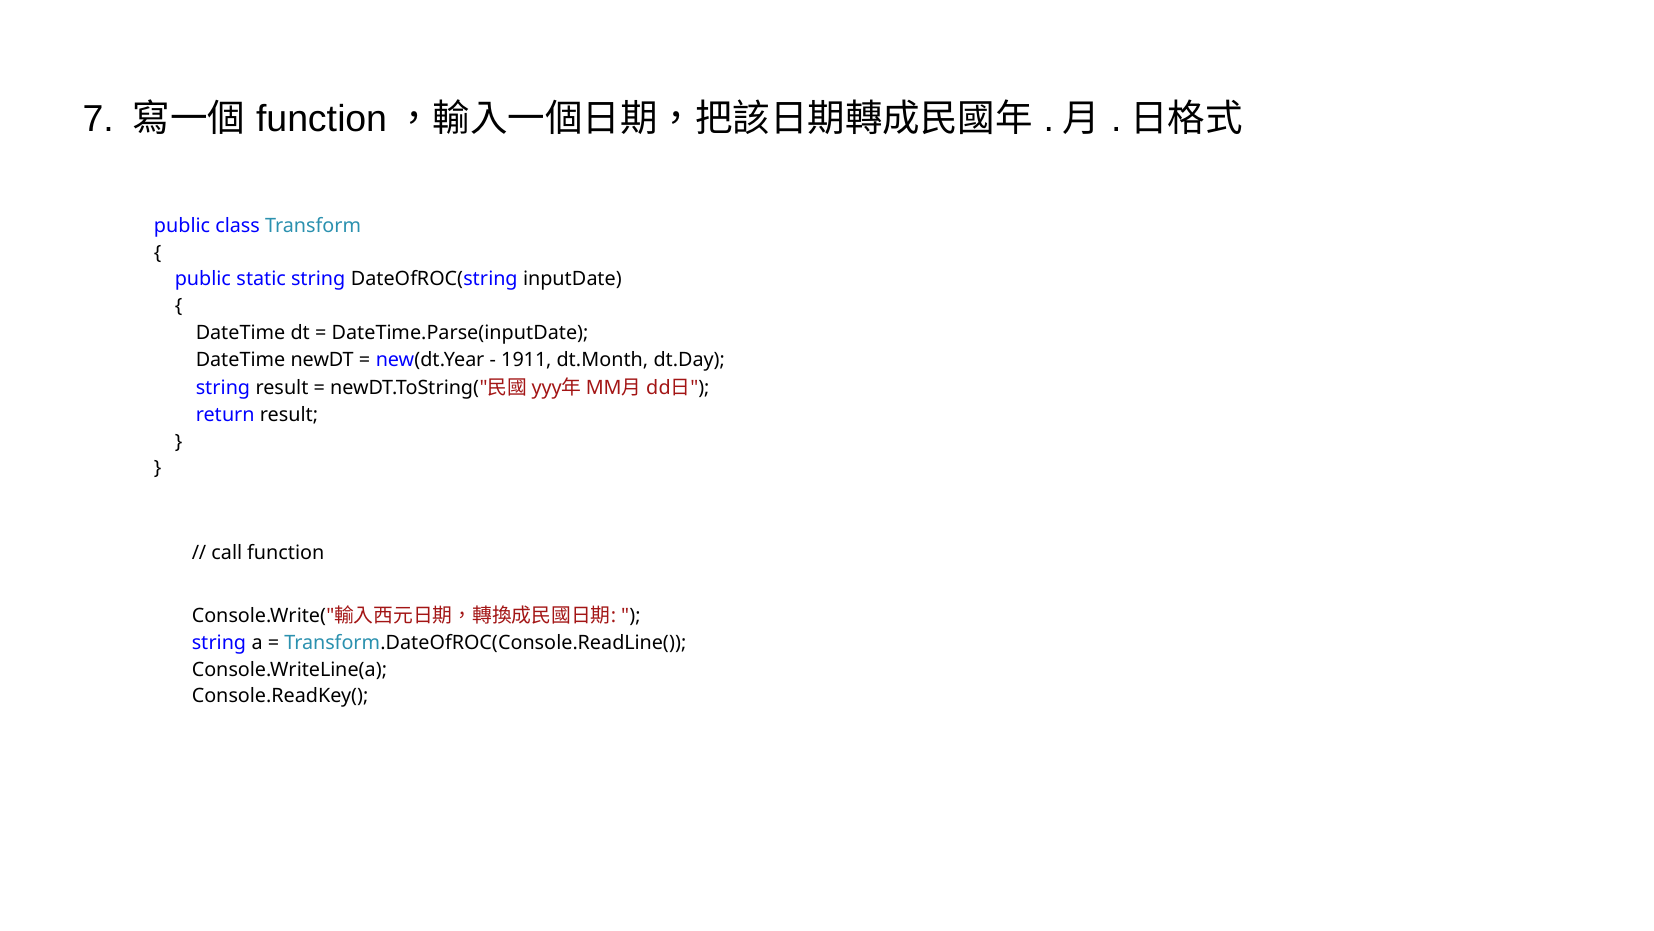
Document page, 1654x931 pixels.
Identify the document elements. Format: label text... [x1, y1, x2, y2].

title 7. 寫一個function，輸入一個日期，把該日期轉成民國年.月.日格式 [82, 37, 1571, 193]
text_box public class Transform { public static string DateOfROC(string inputDate) { DateTime dt = DateTime.Parse(inputDate); DateTime newDT = new(dt.Year - 1911, dt.Month, dt.Day); string result = newDT.ToString("民國 yyy年 MM月 dd日"); return result; } } [118, 177, 818, 410]
text_box // call function Console.Write("輸入西元日期，轉換成民國日期: "); string a = Transform.DateOfROC(Console.ReadLine()); Console.WriteLine(a); Console.ReadKey(); [177, 504, 856, 739]
